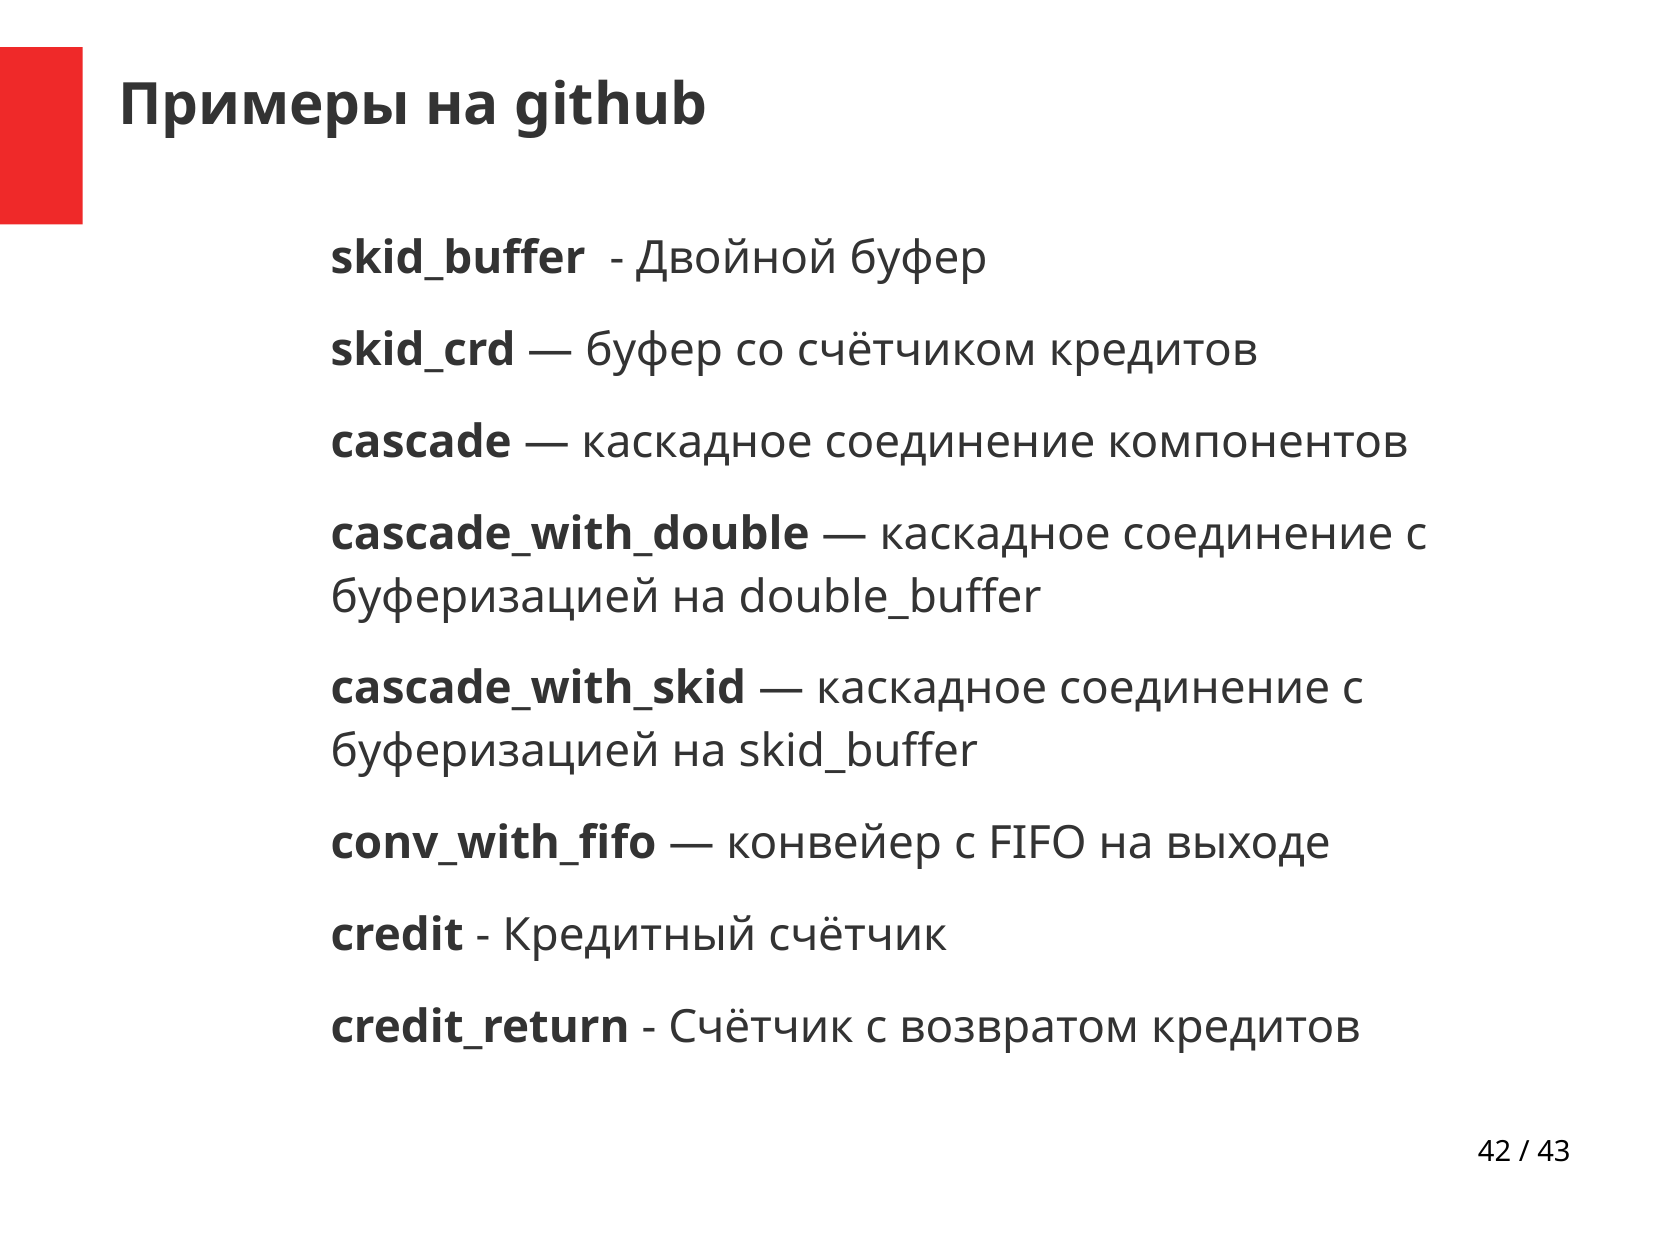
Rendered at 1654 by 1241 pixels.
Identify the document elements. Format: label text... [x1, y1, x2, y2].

list skid_buffer - Двойной буфер skid_crd — буфер со счётчиком кредитов cascade — каскадное соединение компонентов cascade_with_double — каскадное соединение с буферизацией на double_buffer cascade_with_skid — каскадное соединение с буферизацией на skid_buffer conv_with_fifo — конвейер с FIFO на выходе credit - Кредитный счётчик credit_return - Счётчик с возвратом кредитов [259, 224, 1548, 1004]
title Примеры на github [118, 49, 1571, 154]
